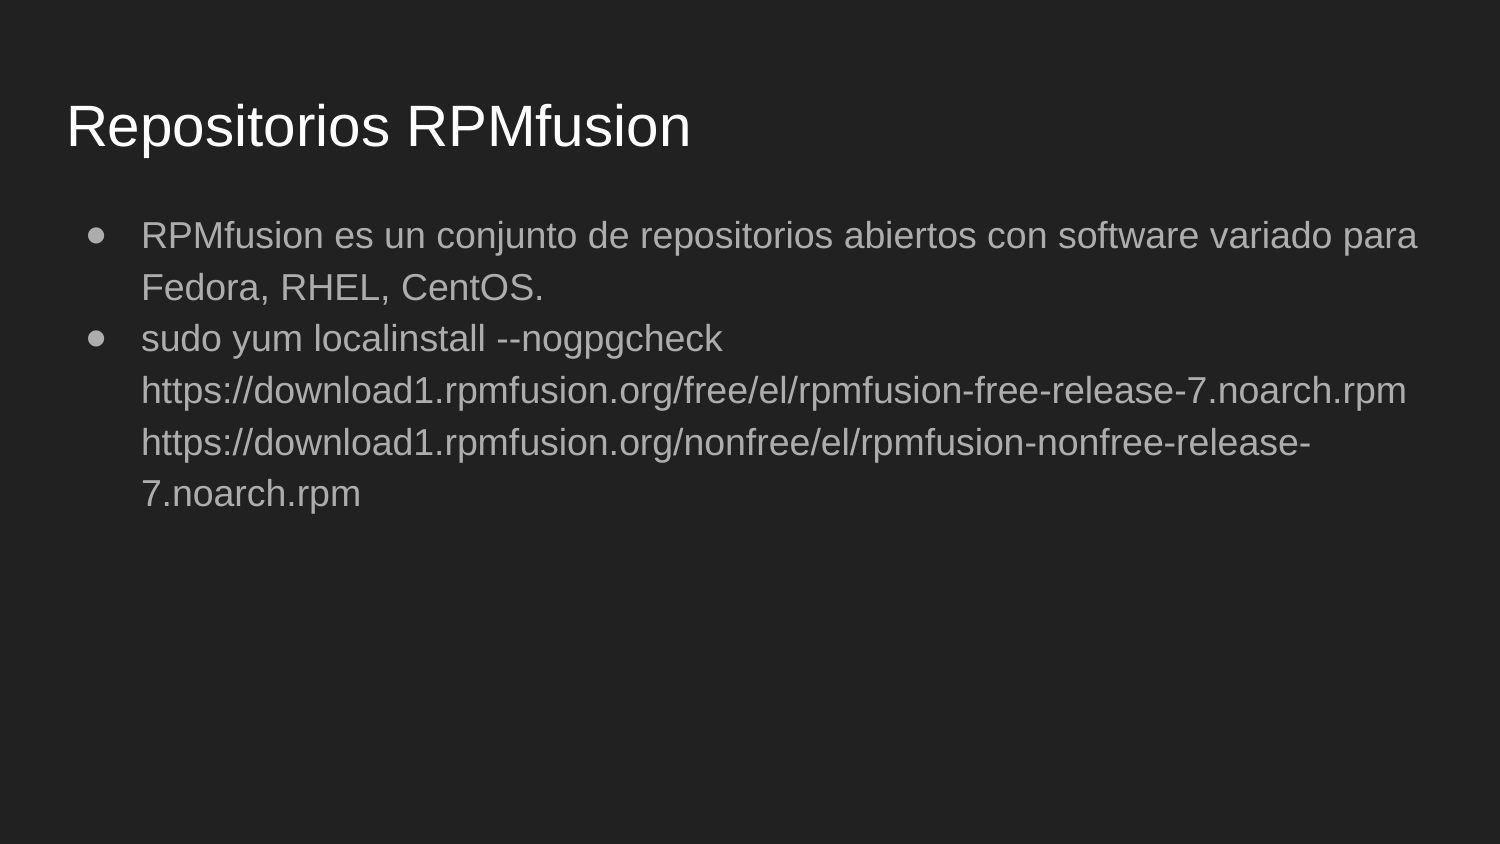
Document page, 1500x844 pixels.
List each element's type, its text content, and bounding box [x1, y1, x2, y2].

list RPMfusion es un conjunto de repositorios abiertos con software variado para Fedora, RHEL, CentOS. sudo yum localinstall --nogpgcheck https://download1.rpmfusion.org/free/el/rpmfusion-free-release-7.noarch.rpm https://download1.rpmfusion.org/nonfree/el/rpmfusion-nonfree-release-7.noarch.rpm [51, 189, 1449, 750]
title Repositorios RPMfusion [51, 72, 1449, 167]
